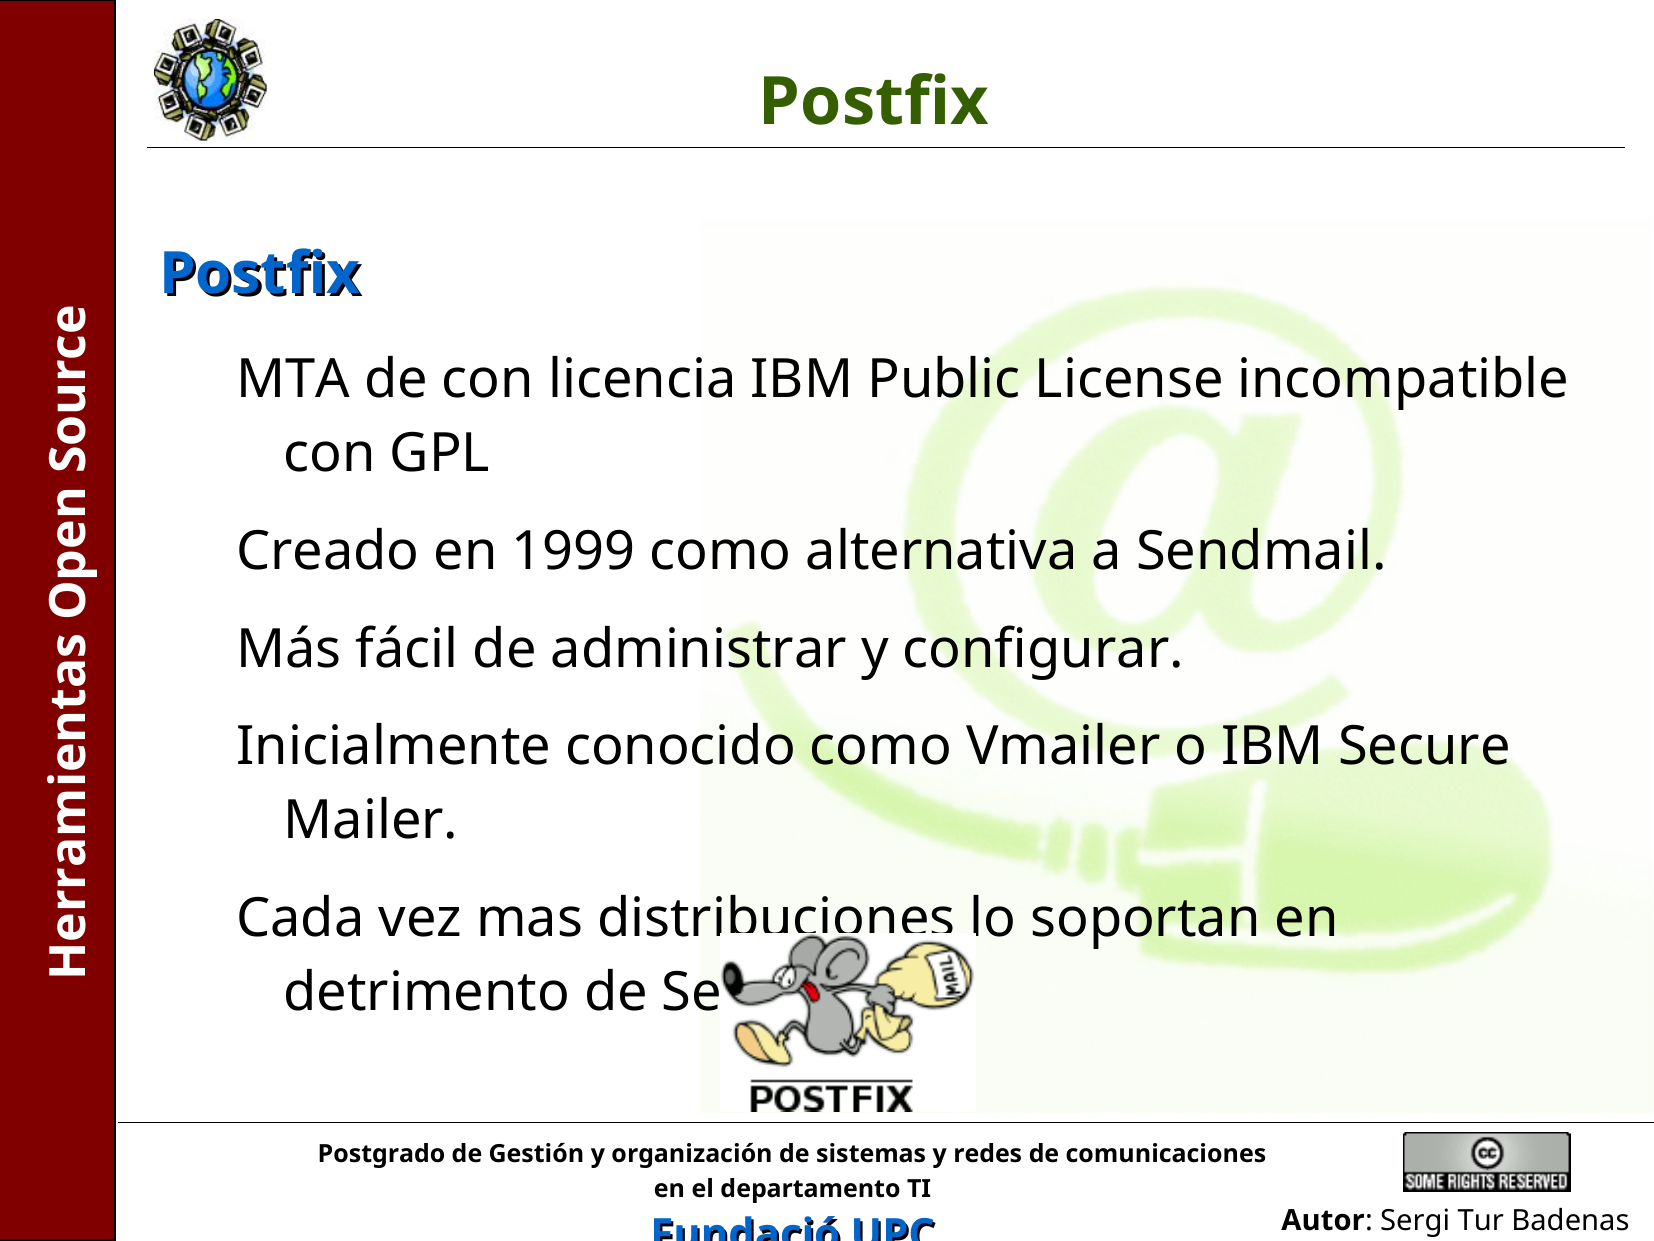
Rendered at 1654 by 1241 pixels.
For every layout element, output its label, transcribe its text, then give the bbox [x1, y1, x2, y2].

list Postfix MTA de con licencia IBM Public License incompatible con GPL Creado en 1999 como alternativa a Sendmail. Más fácil de administrar y configurar. Inicialmente conocido como Vmailer o IBM Secure Mailer. Cada vez mas distribuciones lo soportan en detrimento de Sendmail. [141, 231, 1630, 1066]
picture [154, 19, 268, 56]
picture [1403, 1132, 1571, 1192]
picture [700, 217, 1654, 1113]
title Postfix [129, 56, 1619, 141]
